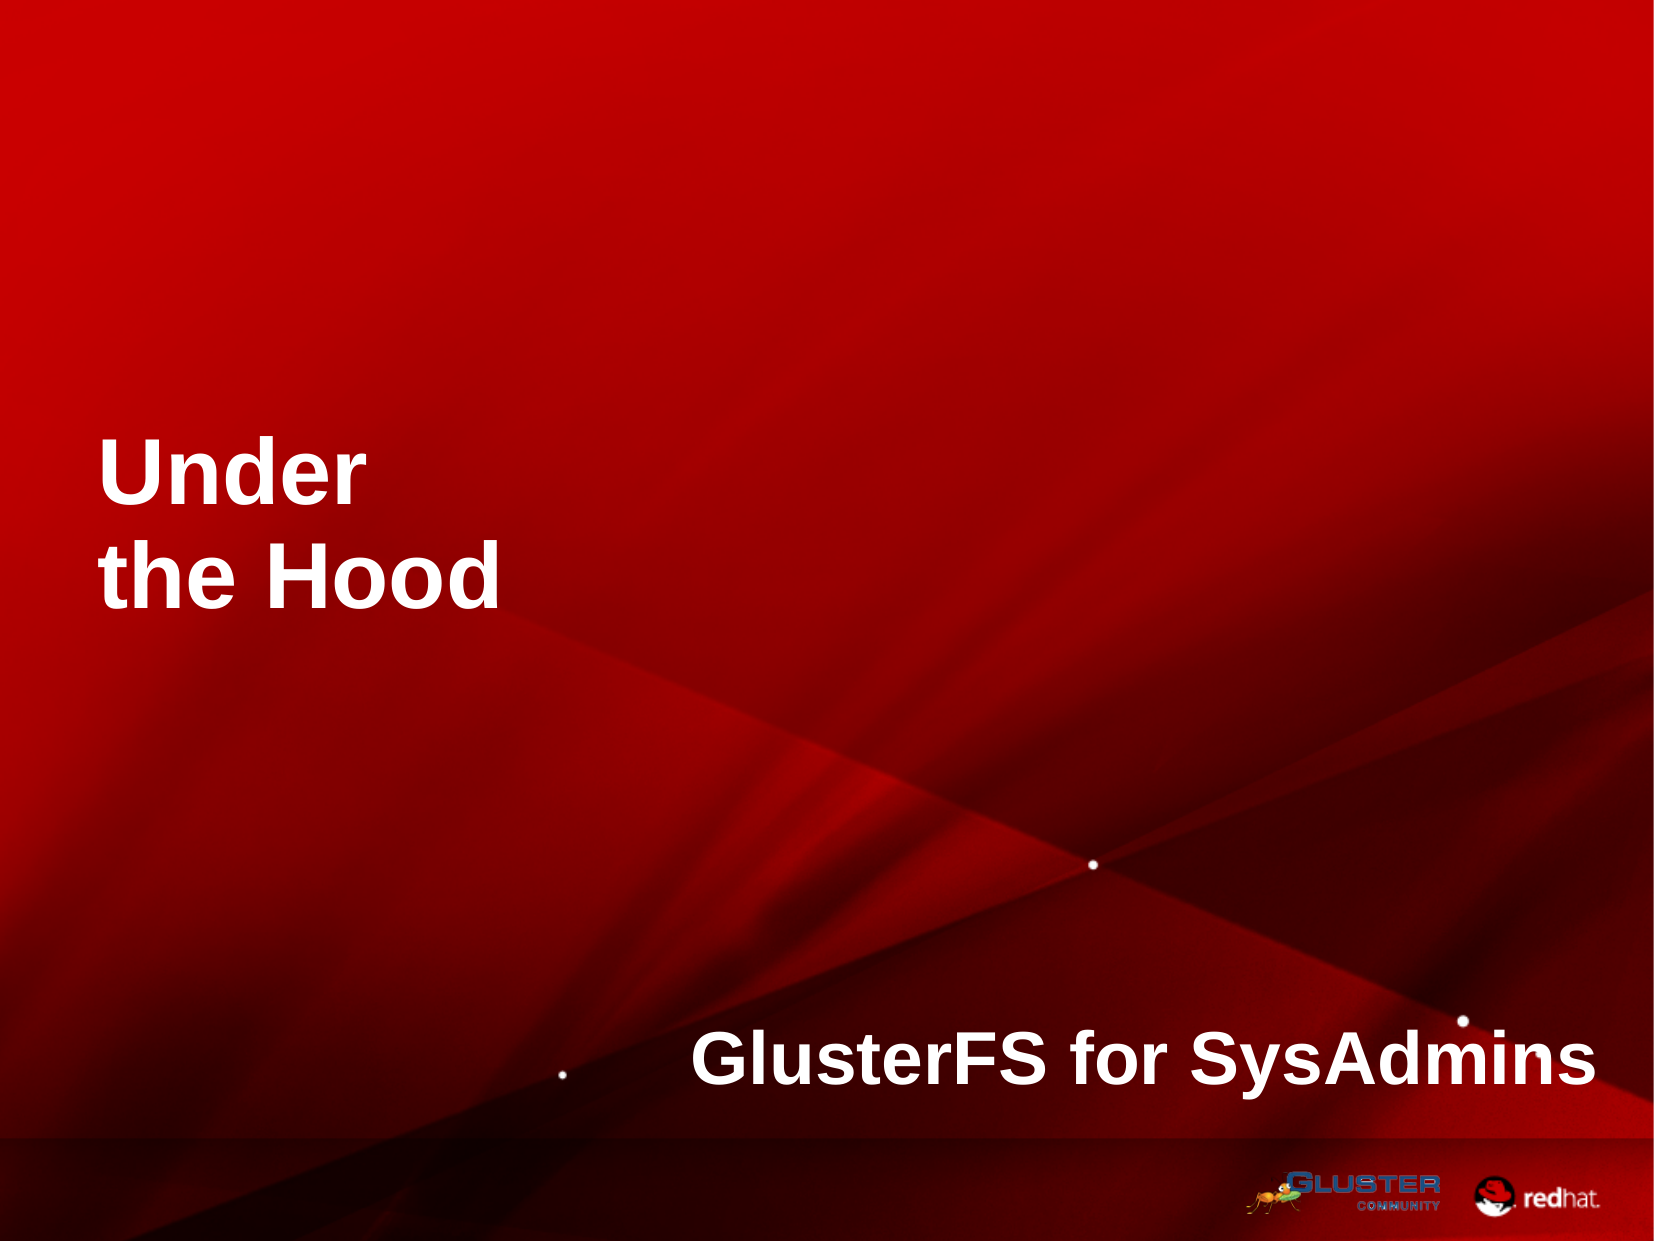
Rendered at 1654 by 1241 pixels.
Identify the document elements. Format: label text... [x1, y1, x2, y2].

text_box GlusterFS for SysAdmins [675, 963, 1614, 1111]
picture [0, 0, 1654, 1241]
title Under the Hood [97, 419, 1586, 630]
